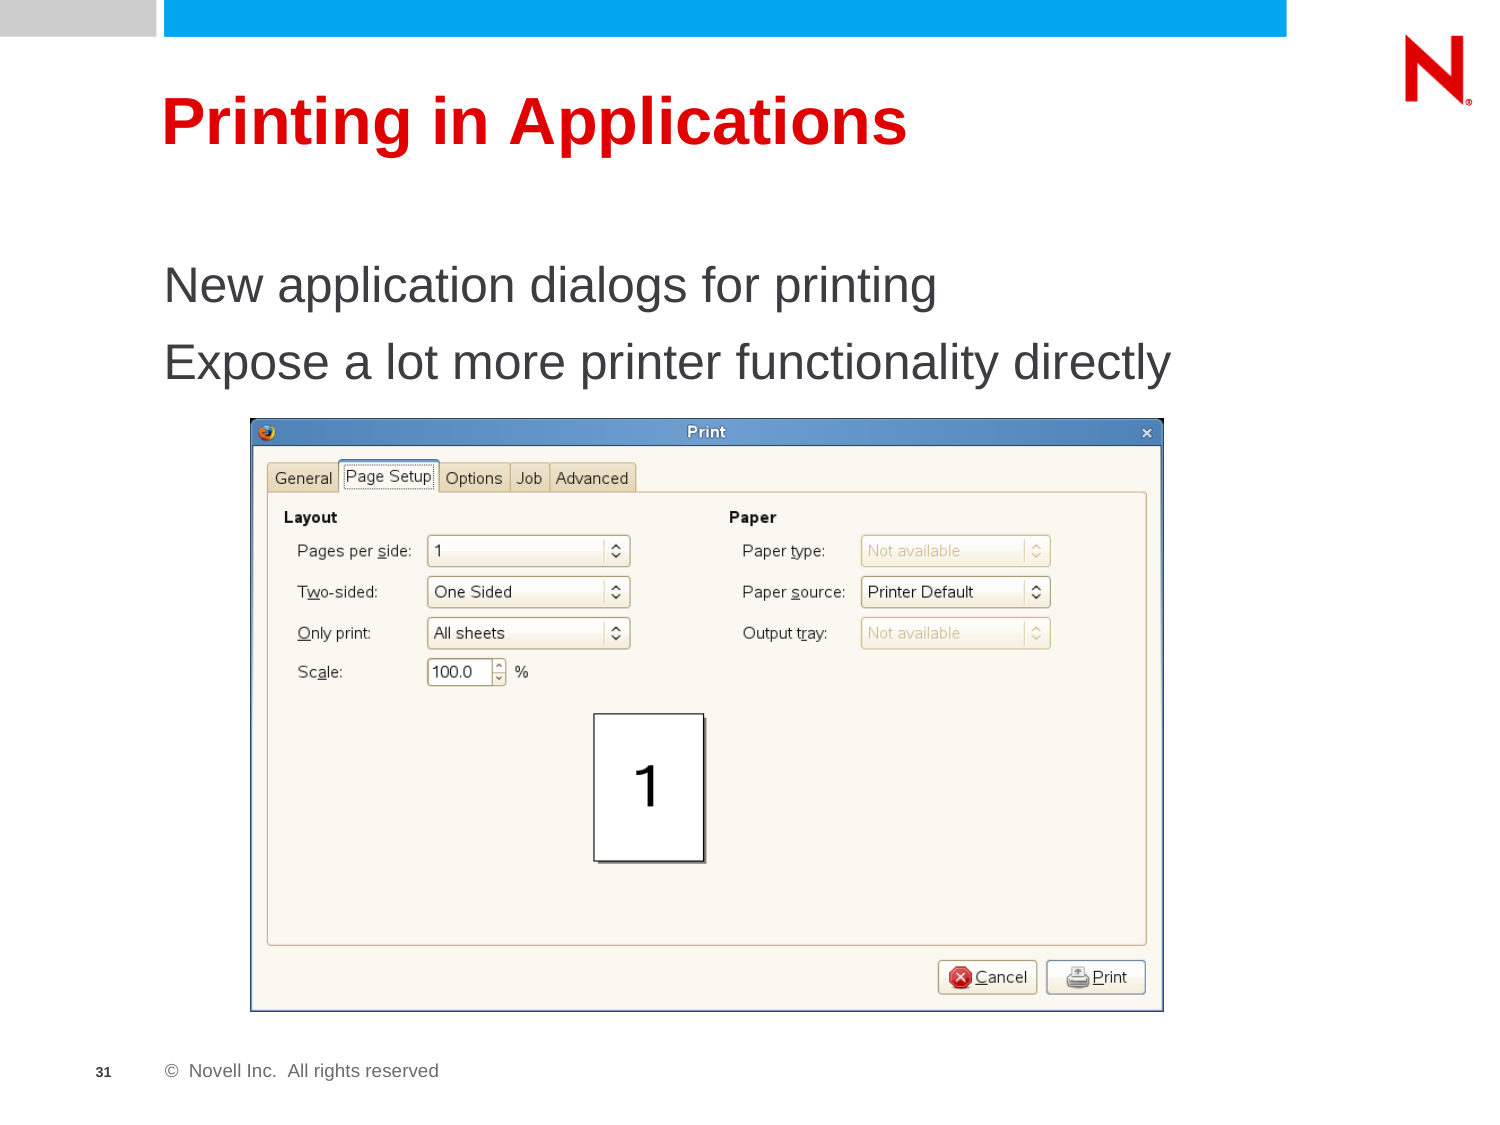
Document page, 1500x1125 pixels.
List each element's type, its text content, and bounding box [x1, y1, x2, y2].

list New application dialogs for printing Expose a lot more printer functionality directly [163, 254, 1404, 986]
picture [1403, 32, 1473, 107]
picture [250, 418, 1164, 1013]
title Printing in Applications [161, 41, 1383, 205]
